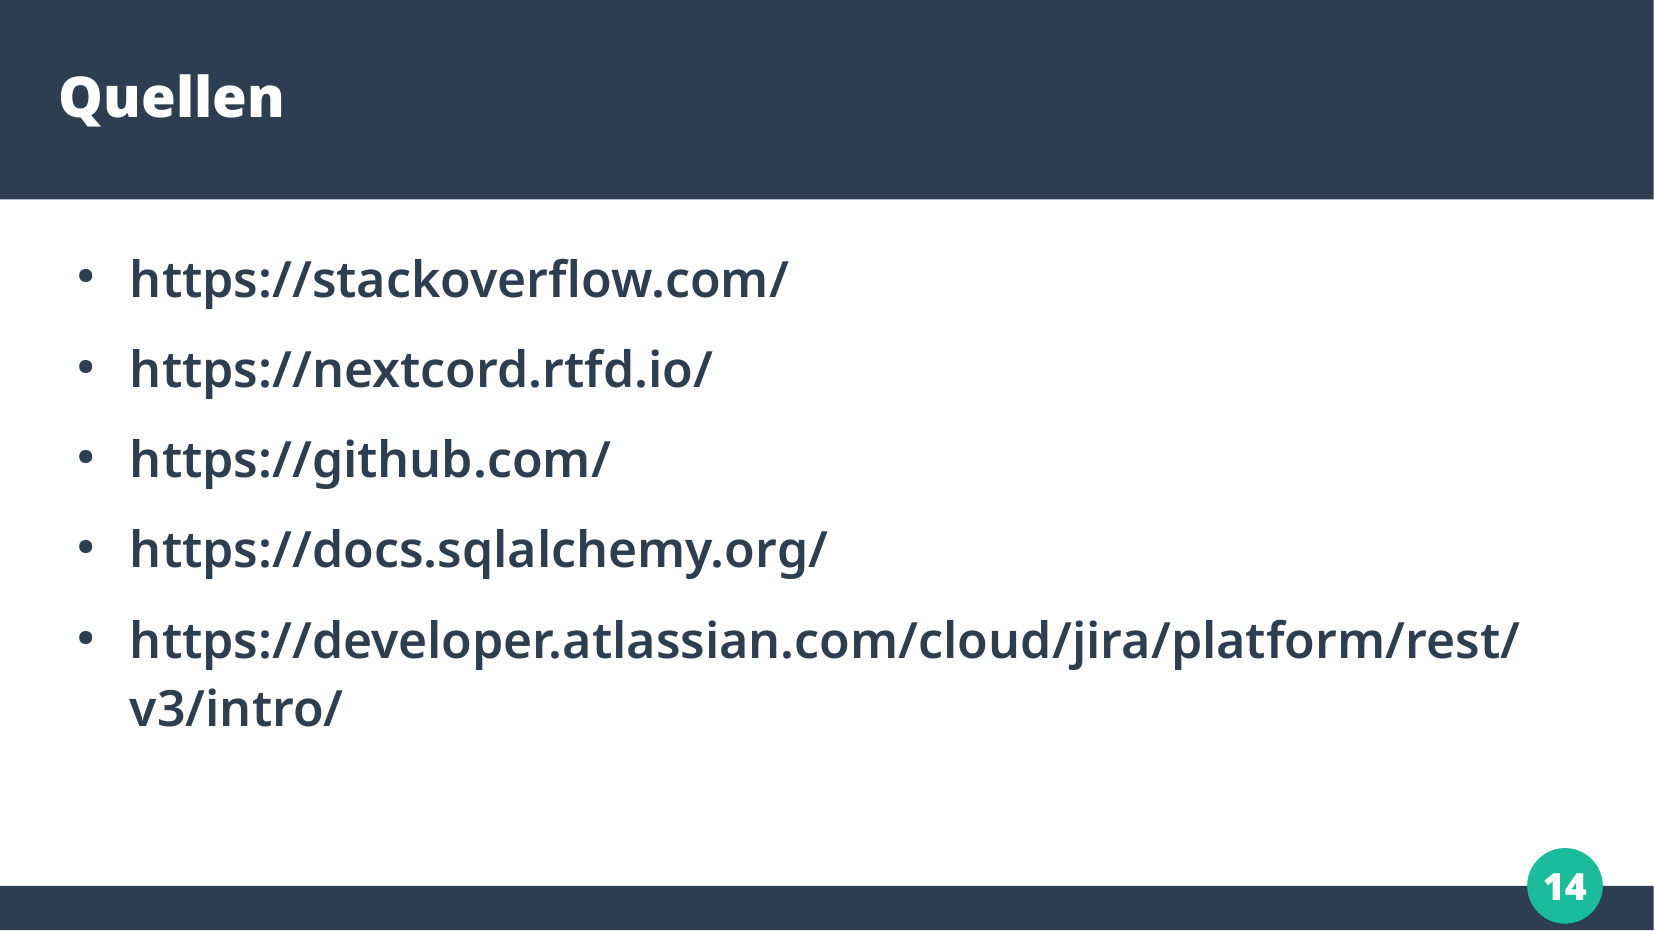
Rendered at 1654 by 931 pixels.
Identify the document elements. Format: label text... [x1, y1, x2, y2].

title Quellen [59, 37, 1595, 155]
list https://stackoverflow.com/ https://nextcord.rtfd.io/ https://github.com/ https://docs.sqlalchemy.org/ https://developer.atlassian.com/cloud/jira/platform/rest/v3/intro/ [59, 243, 1595, 864]
